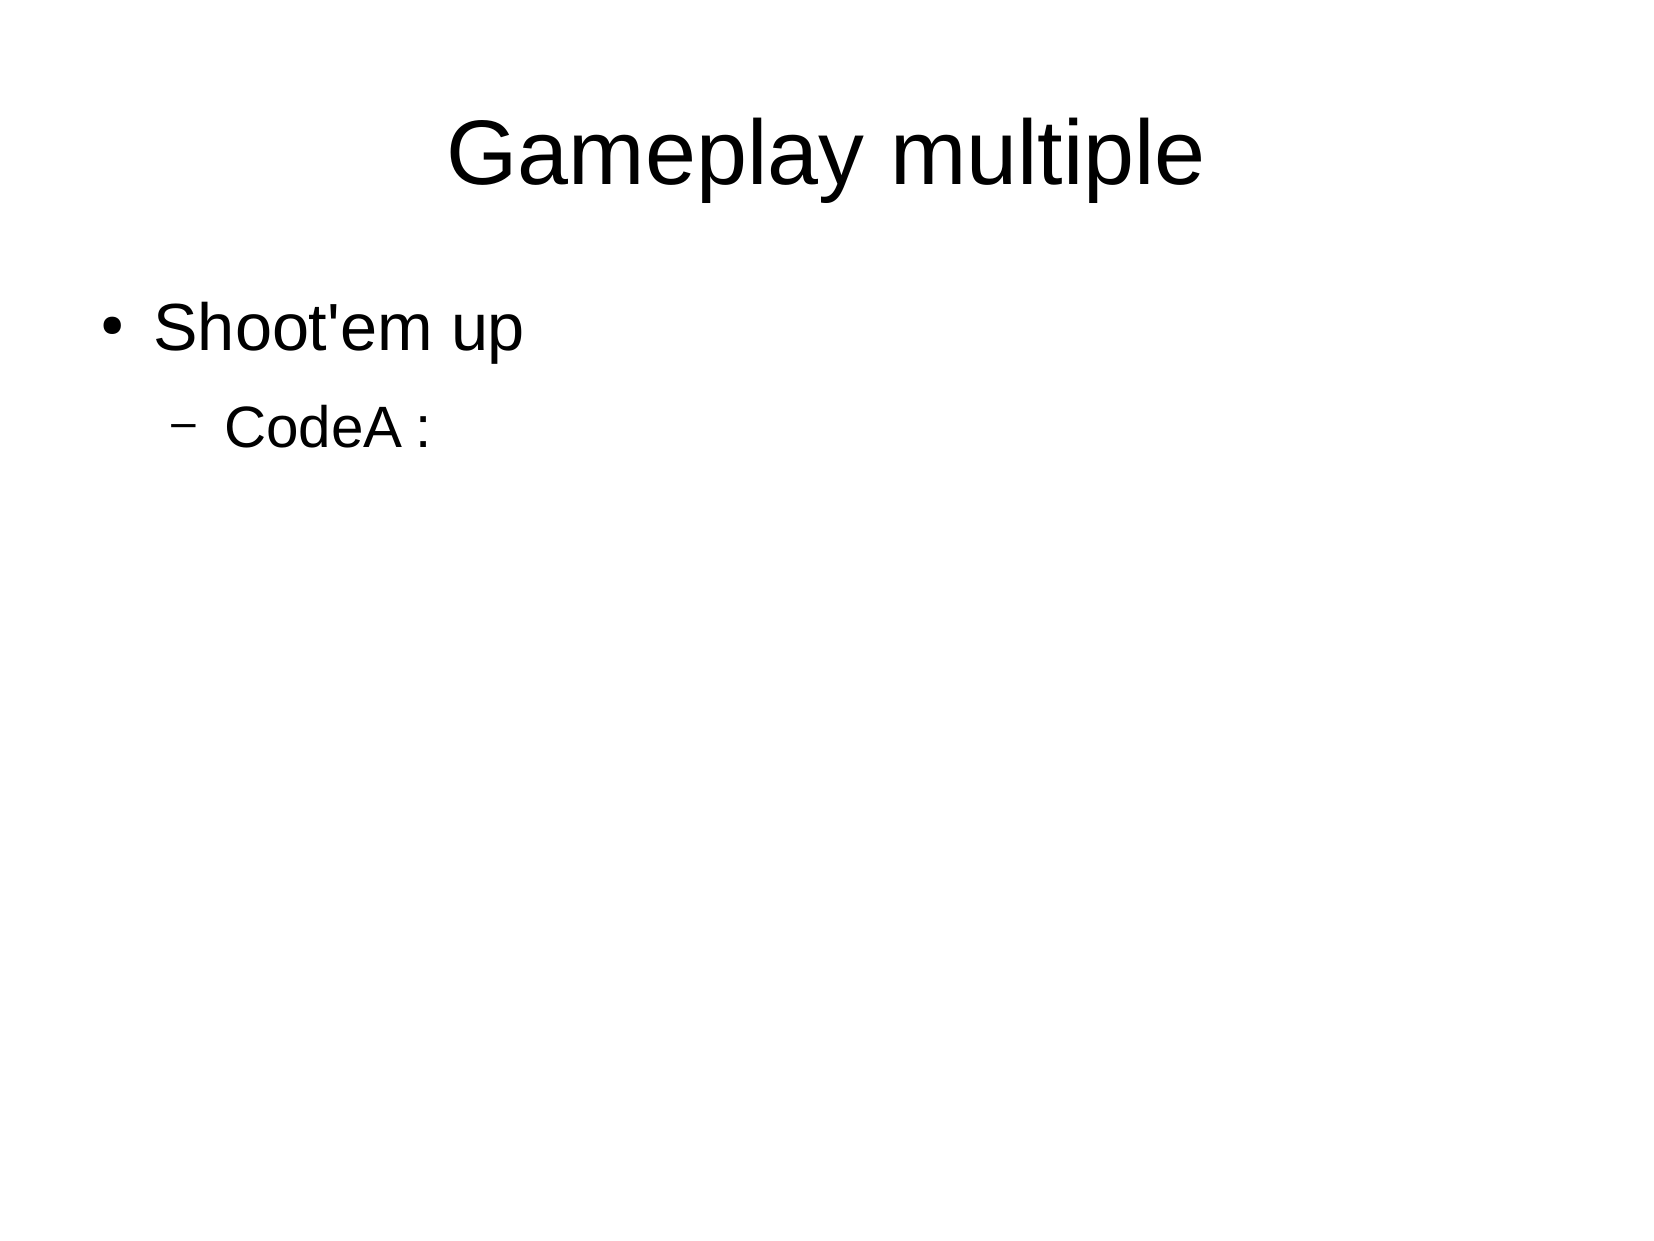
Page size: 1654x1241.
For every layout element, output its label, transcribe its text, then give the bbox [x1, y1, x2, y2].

title Gameplay multiple [82, 49, 1571, 257]
list Shoot'em up CodeA : [82, 290, 1538, 1010]
